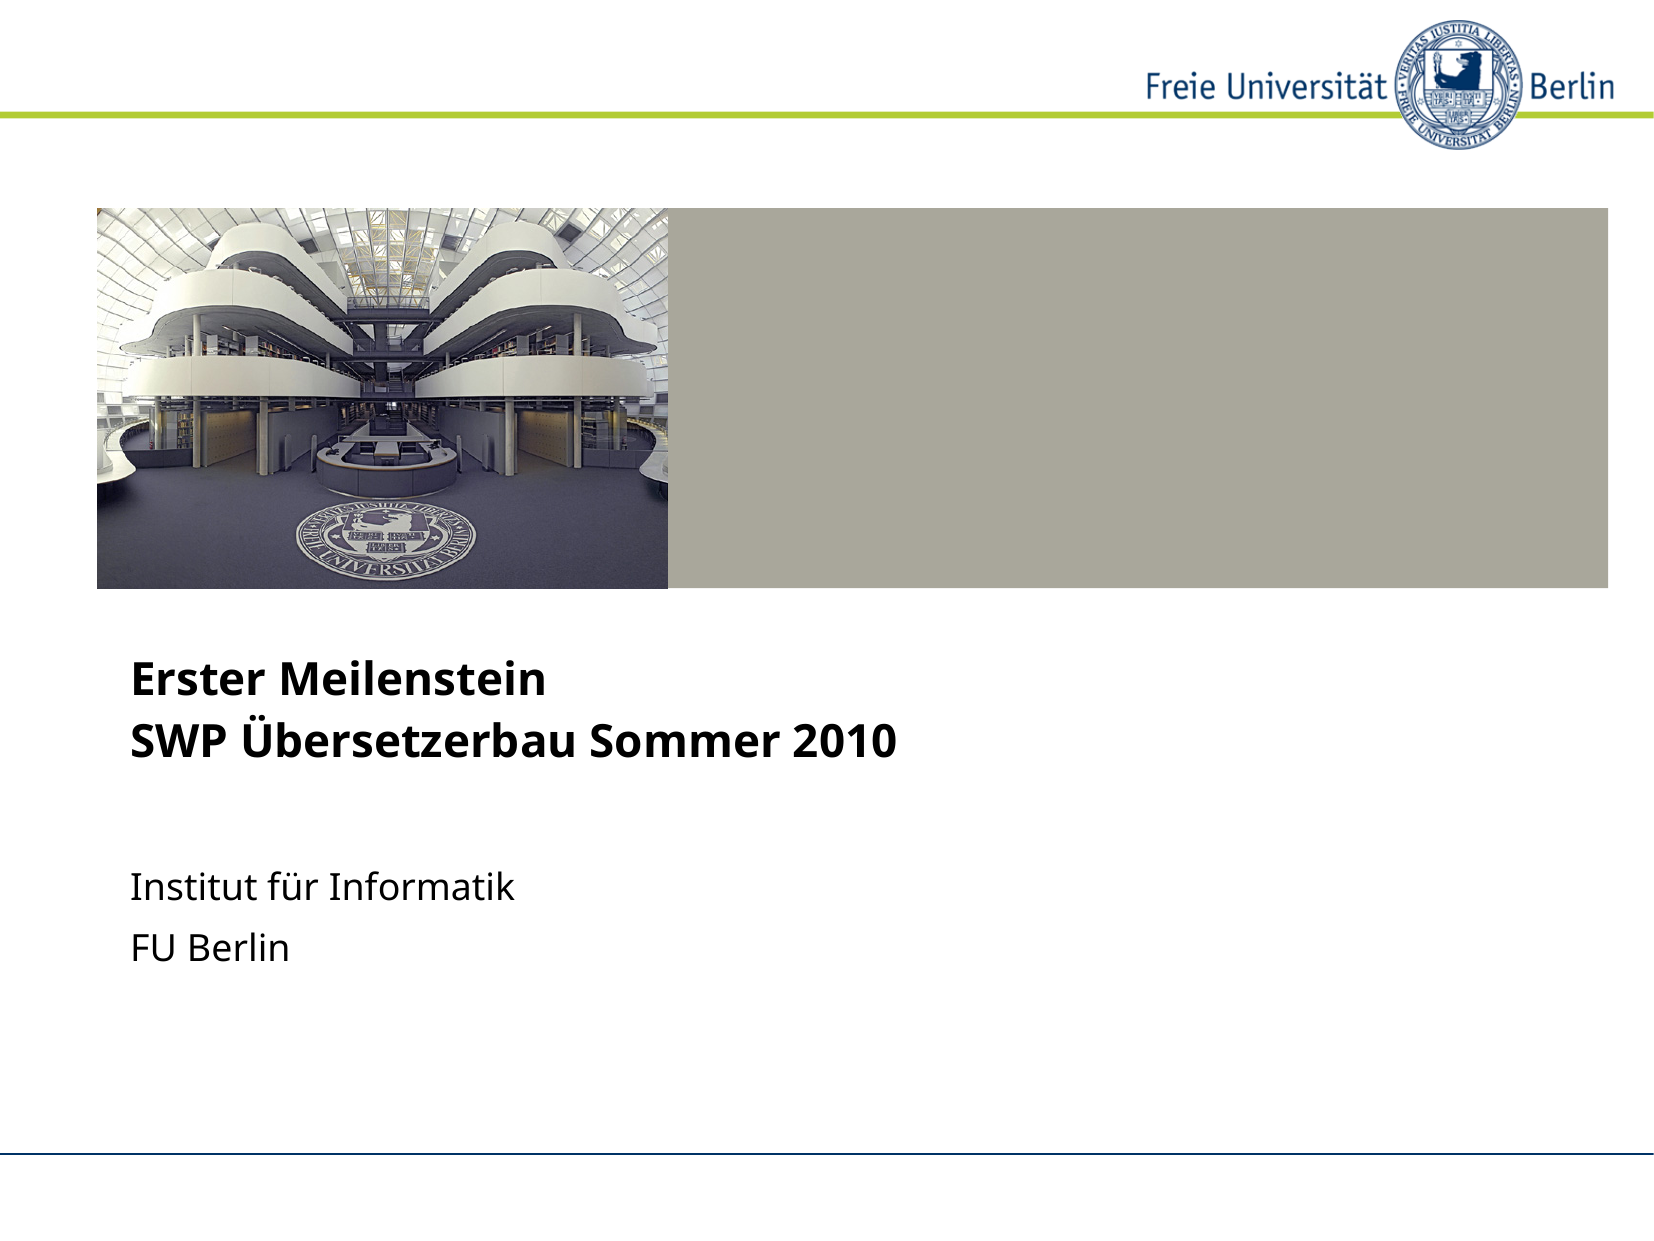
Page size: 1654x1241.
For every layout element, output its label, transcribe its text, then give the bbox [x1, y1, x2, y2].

text_box [668, 208, 1609, 589]
subtitle Institut für Informatik FU Berlin [130, 770, 1433, 1053]
title Erster Meilenstein SWP Übersetzerbau Sommer 2010 [130, 632, 1361, 770]
picture [97, 208, 668, 589]
picture [1139, 20, 1620, 151]
